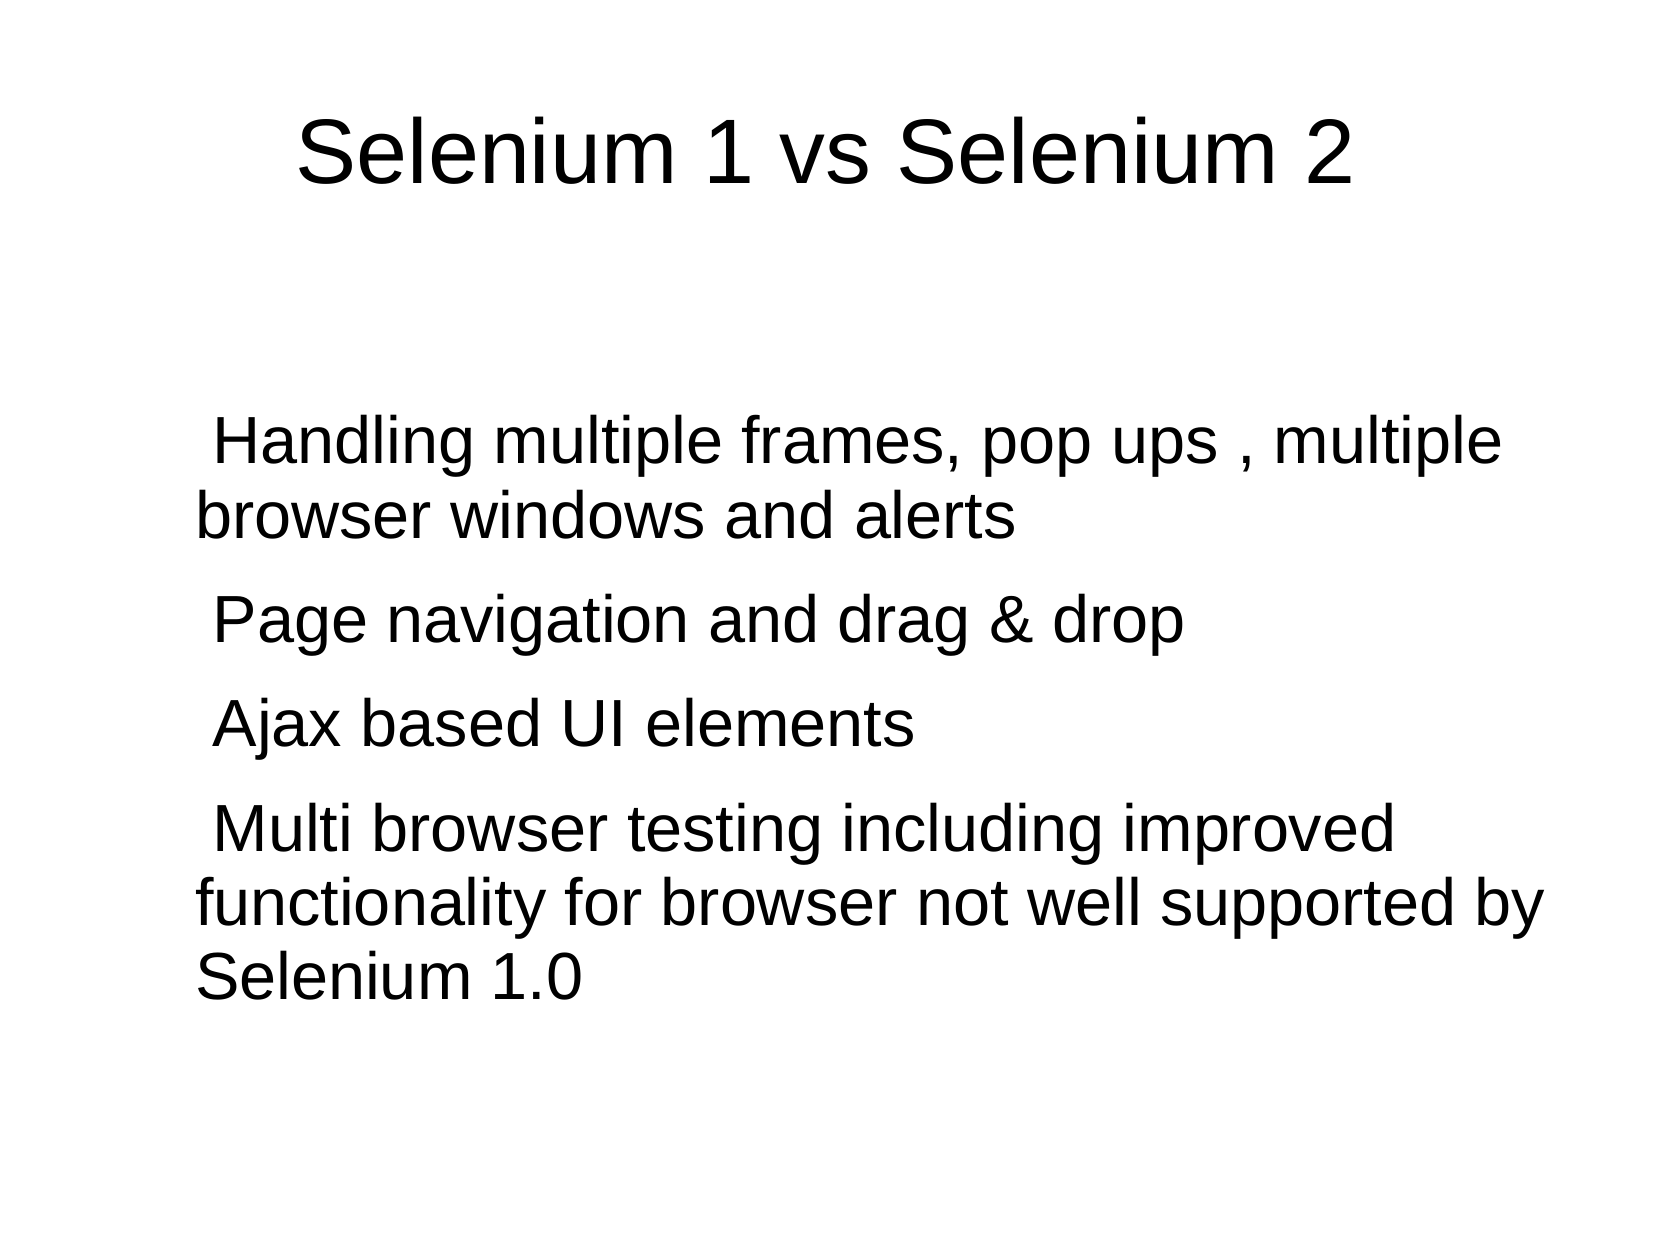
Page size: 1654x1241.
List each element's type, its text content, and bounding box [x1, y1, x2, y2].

list Handling multiple frames, pop ups , multiple browser windows and alerts Page navigation and drag & drop Ajax based UI elements Multi browser testing including improved functionality for browser not well supported by Selenium 1.0 [82, 290, 1571, 1109]
title Selenium 1 vs Selenium 2 [82, 49, 1571, 257]
